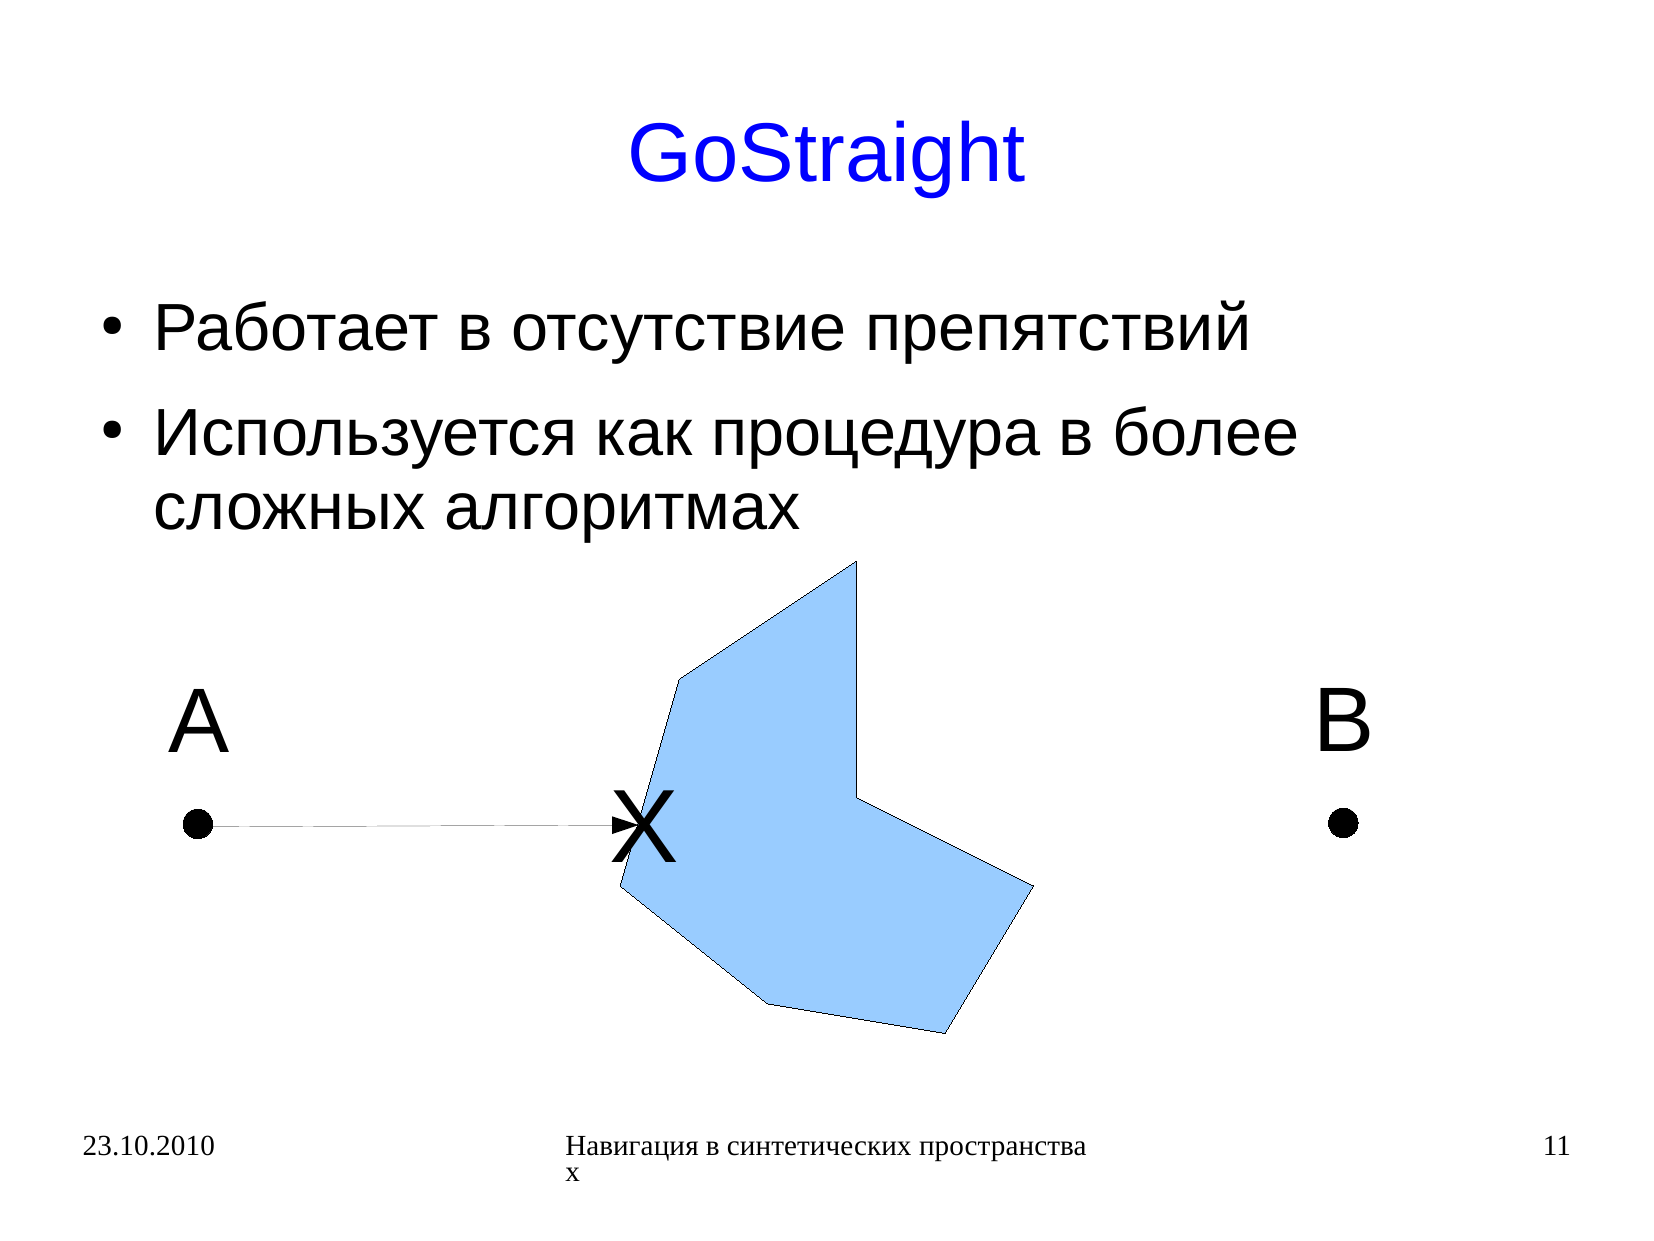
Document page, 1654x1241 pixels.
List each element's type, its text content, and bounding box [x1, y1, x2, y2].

list Работает в отсутствие препятствий Используется как процедура в более сложных алгоритмах [82, 290, 1571, 562]
text_box [1328, 808, 1359, 838]
text_box [627, 561, 1034, 1034]
text_box X [594, 760, 694, 892]
title GoStraight [82, 49, 1571, 257]
text_box [183, 809, 213, 839]
text_box B [1299, 661, 1447, 779]
text_box A [153, 662, 302, 780]
